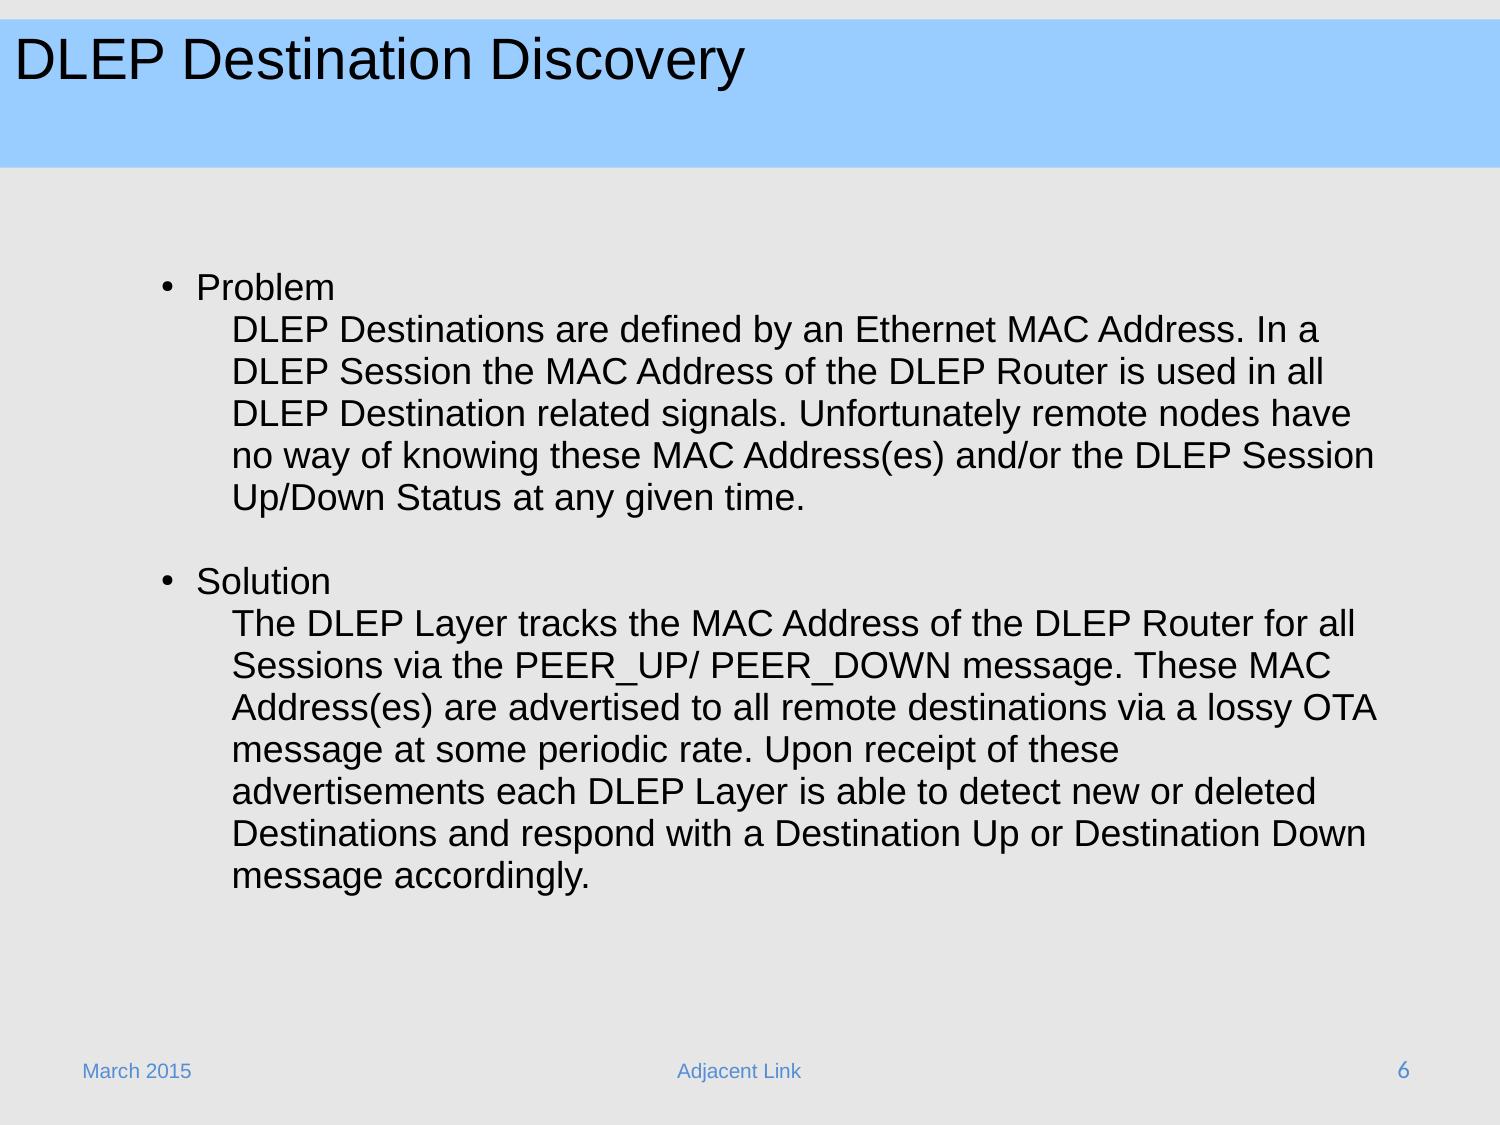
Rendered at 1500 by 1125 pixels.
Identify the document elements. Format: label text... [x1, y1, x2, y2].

text_box Problem DLEP Destinations are defined by an Ethernet MAC Address. In a DLEP Session the MAC Address of the DLEP Router is used in all DLEP Destination related signals. Unfortunately remote nodes have no way of knowing these MAC Address(es) and/or the DLEP Session Up/Down Status at any given time. Solution The DLEP Layer tracks the MAC Address of the DLEP Router for all Sessions via the PEER_UP/ PEER_DOWN message. These MAC Address(es) are advertised to all remote destinations via a lossy OTA message at some periodic rate. Upon receipt of these advertisements each DLEP Layer is able to detect new or deleted Destinations and respond with a Destination Up or Destination Down message accordingly. [145, 258, 1396, 988]
text_box DLEP Destination Discovery [0, 19, 1500, 168]
